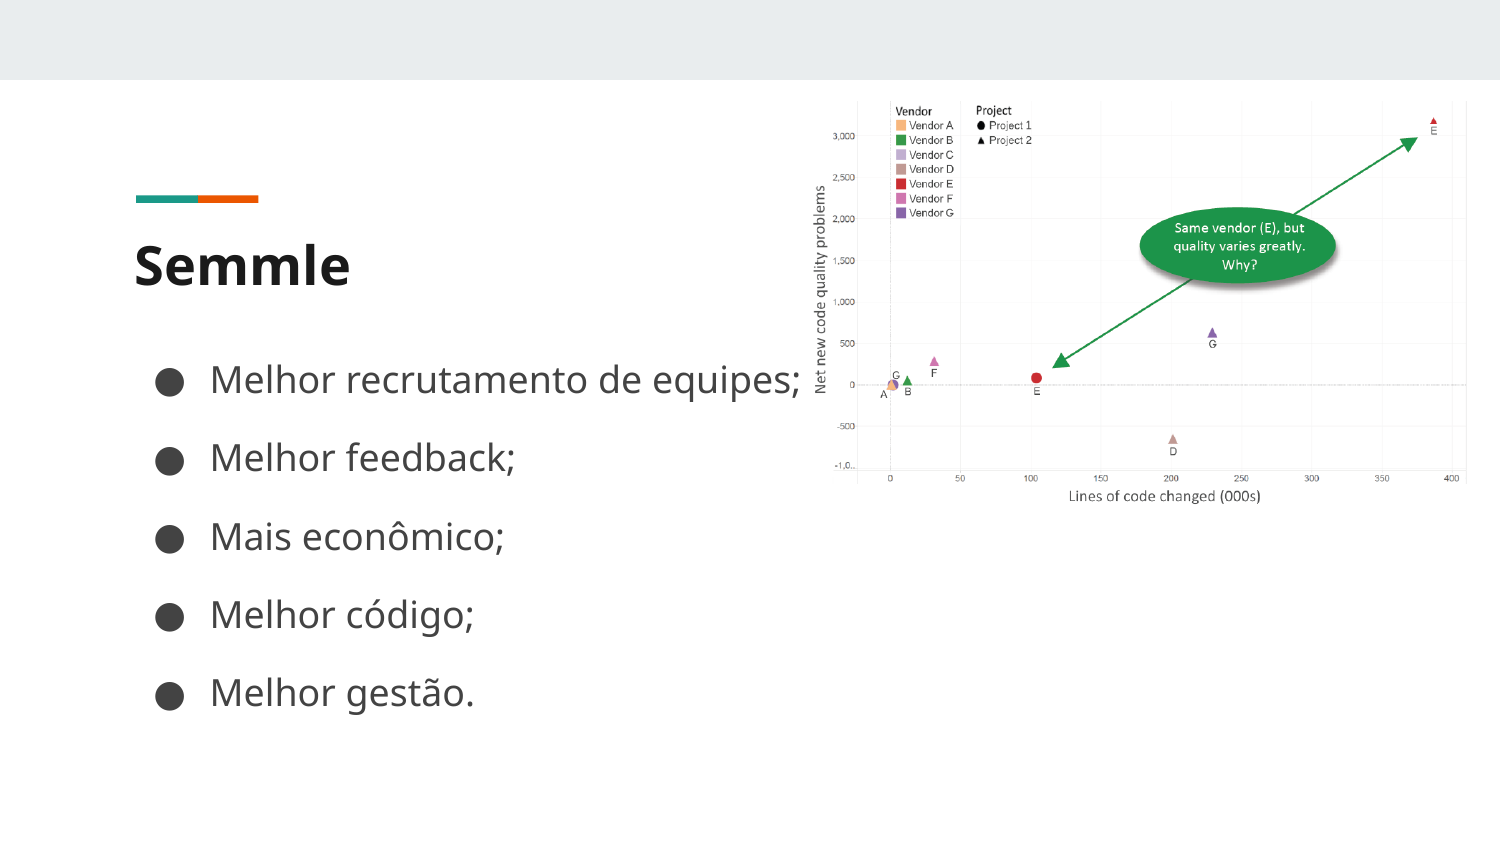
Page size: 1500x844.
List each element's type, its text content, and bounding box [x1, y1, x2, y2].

picture [811, 101, 1468, 507]
title Semmle [119, 216, 811, 305]
list Melhor recrutamento de equipes; Melhor feedback; Mais econômico; Melhor código; Melhor gestão. [119, 341, 1381, 712]
